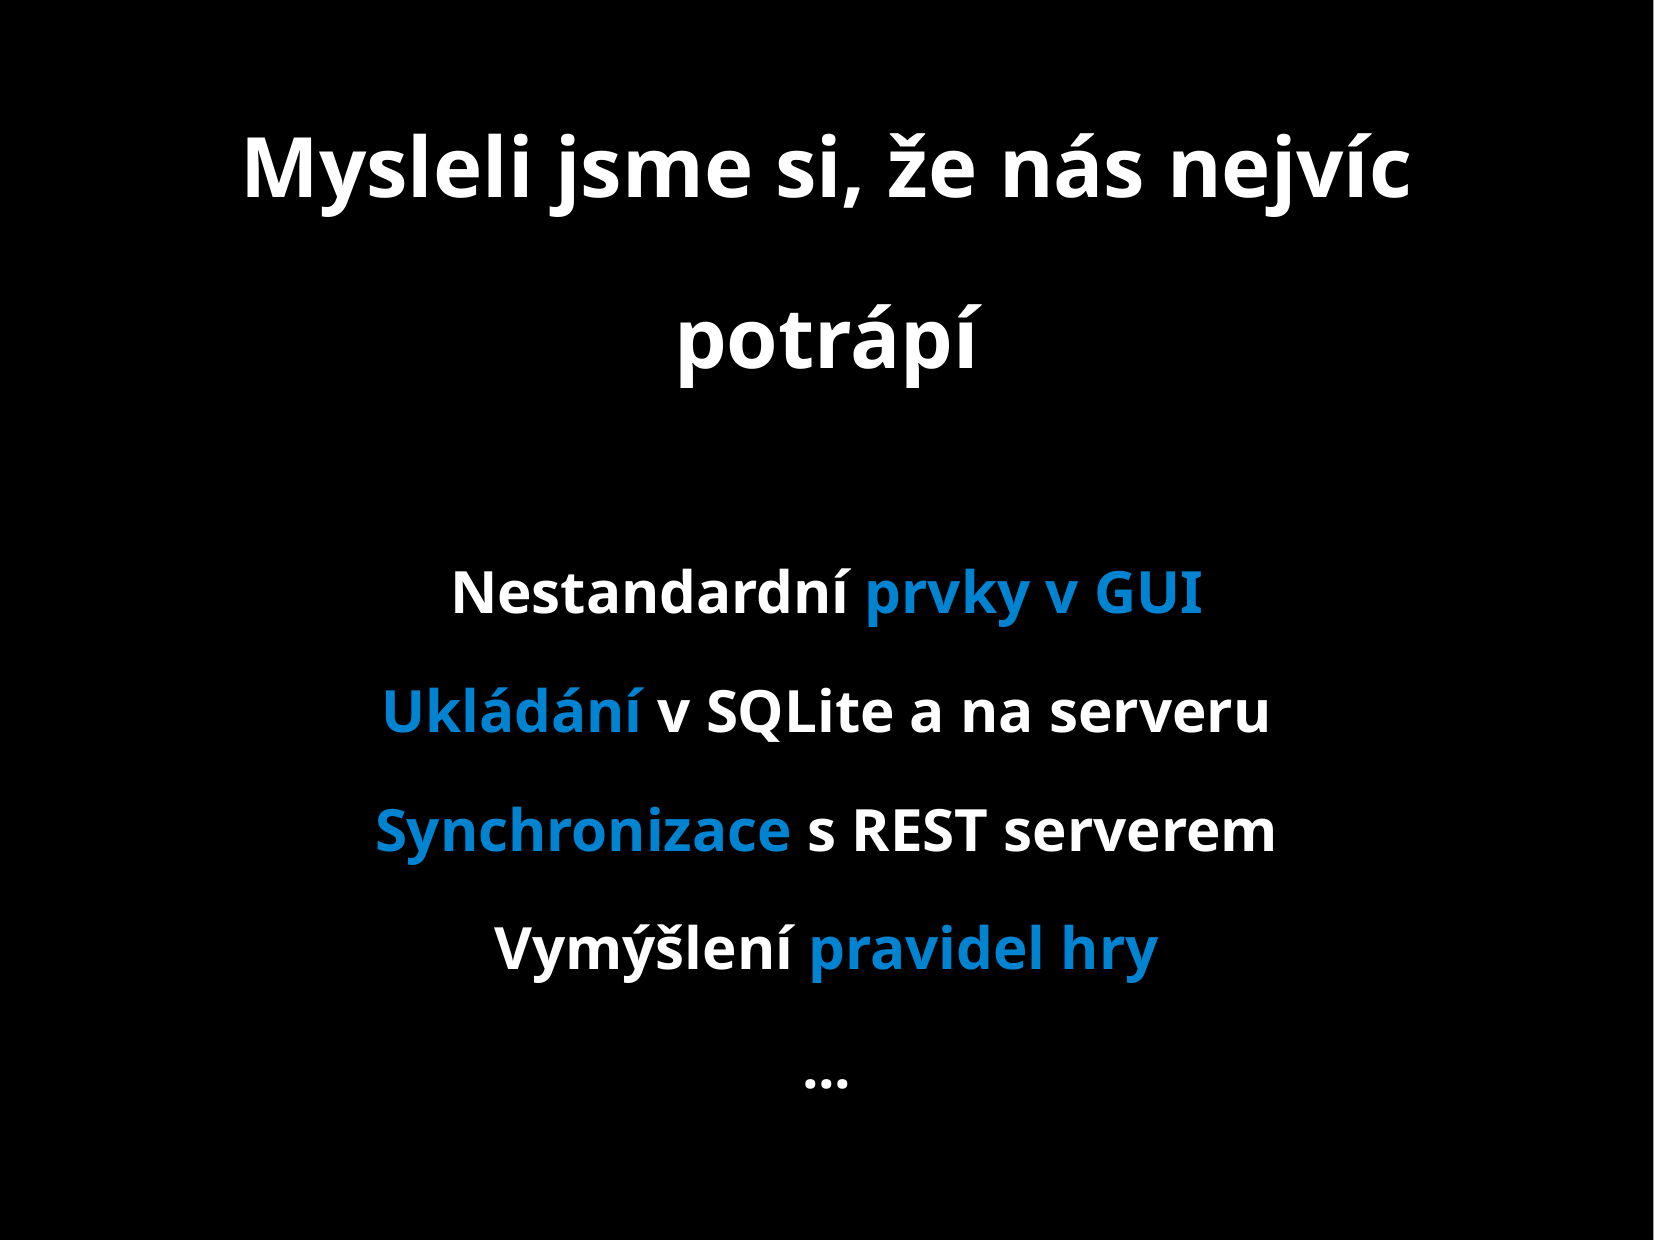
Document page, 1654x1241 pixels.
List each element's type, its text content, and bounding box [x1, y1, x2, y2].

subtitle Mysleli jsme si, že nás nejvíc potrápí Nestandardní prvky v GUI Ukládání v SQLite a na serveru Synchronizace s REST serverem Vymýšlení pravidel hry ... [82, 49, 1571, 1109]
